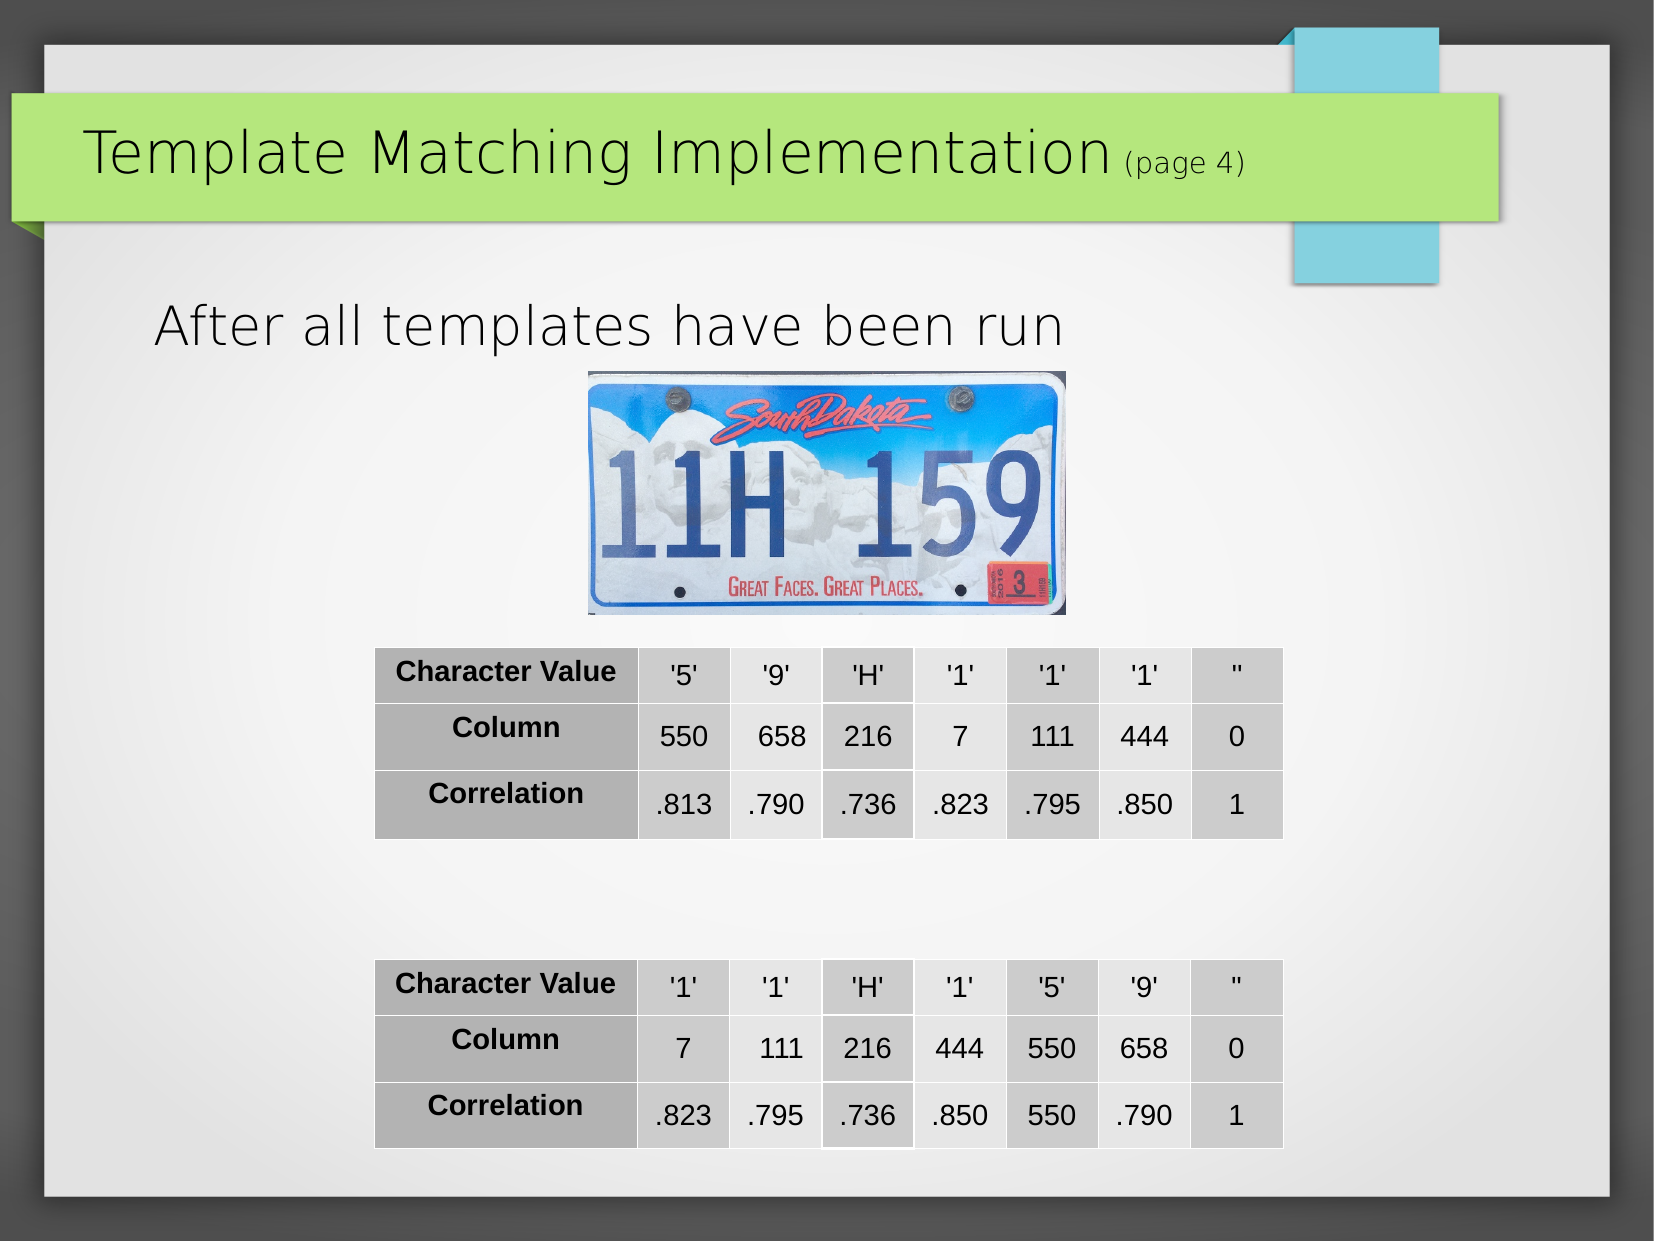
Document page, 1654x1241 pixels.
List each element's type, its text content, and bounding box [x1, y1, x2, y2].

table_header Character Value [375, 648, 638, 703]
table_cell Correlation [375, 1083, 637, 1148]
table_cell 444 [1100, 704, 1191, 770]
table_header '' [1192, 648, 1283, 703]
table_cell Column [375, 704, 638, 770]
table_header Character Value [375, 960, 637, 1015]
table_cell 216 [823, 704, 913, 769]
table_cell 111 [730, 1016, 821, 1082]
table_cell .823 [915, 771, 1006, 839]
table_cell .850 [915, 1083, 1006, 1148]
table_cell 444 [915, 1016, 1006, 1082]
table_header '5' [639, 648, 730, 703]
table_header '' [1191, 960, 1283, 1015]
table_cell .795 [1007, 771, 1099, 839]
table_header '5' [1007, 960, 1098, 1015]
table_cell 1 [1192, 771, 1283, 839]
table_cell .850 [1100, 771, 1191, 839]
table_header '1' [638, 960, 729, 1015]
table_cell 550 [1007, 1016, 1098, 1082]
table_cell .823 [638, 1083, 729, 1148]
table_cell 0 [1192, 704, 1283, 770]
table_header '1' [1007, 648, 1099, 703]
table_header 'H' [823, 648, 913, 702]
table_cell 111 [1007, 704, 1099, 770]
title Template Matching Implementation (page 4) [82, 94, 1264, 213]
table_header '1' [915, 960, 1006, 1015]
picture [0, 0, 1654, 1241]
table_cell 658 [1099, 1016, 1190, 1082]
table_cell 0 [1191, 1016, 1283, 1082]
table_cell .790 [731, 771, 821, 839]
list After all templates have been run [82, 295, 1571, 1015]
table_cell 550 [1007, 1083, 1098, 1148]
table_cell 216 [823, 1016, 913, 1081]
table_cell 7 [915, 704, 1006, 770]
table_cell .790 [1099, 1083, 1190, 1148]
table_header '1' [915, 648, 1006, 703]
table_cell Correlation [375, 771, 638, 839]
table_cell 550 [639, 704, 730, 770]
table_header '9' [731, 648, 821, 703]
table_header '1' [730, 960, 821, 1015]
table_cell 658 [731, 704, 821, 770]
table_cell .813 [639, 771, 730, 839]
table_header '1' [1100, 648, 1191, 703]
table_header 'H' [823, 960, 913, 1014]
table_cell Column [375, 1016, 637, 1082]
table_header '9' [1099, 960, 1190, 1015]
table_cell 7 [638, 1016, 729, 1082]
table_cell 1 [1191, 1083, 1283, 1148]
table_cell .736 [823, 1083, 913, 1147]
table_cell .795 [730, 1083, 821, 1148]
table_cell .736 [823, 771, 913, 838]
